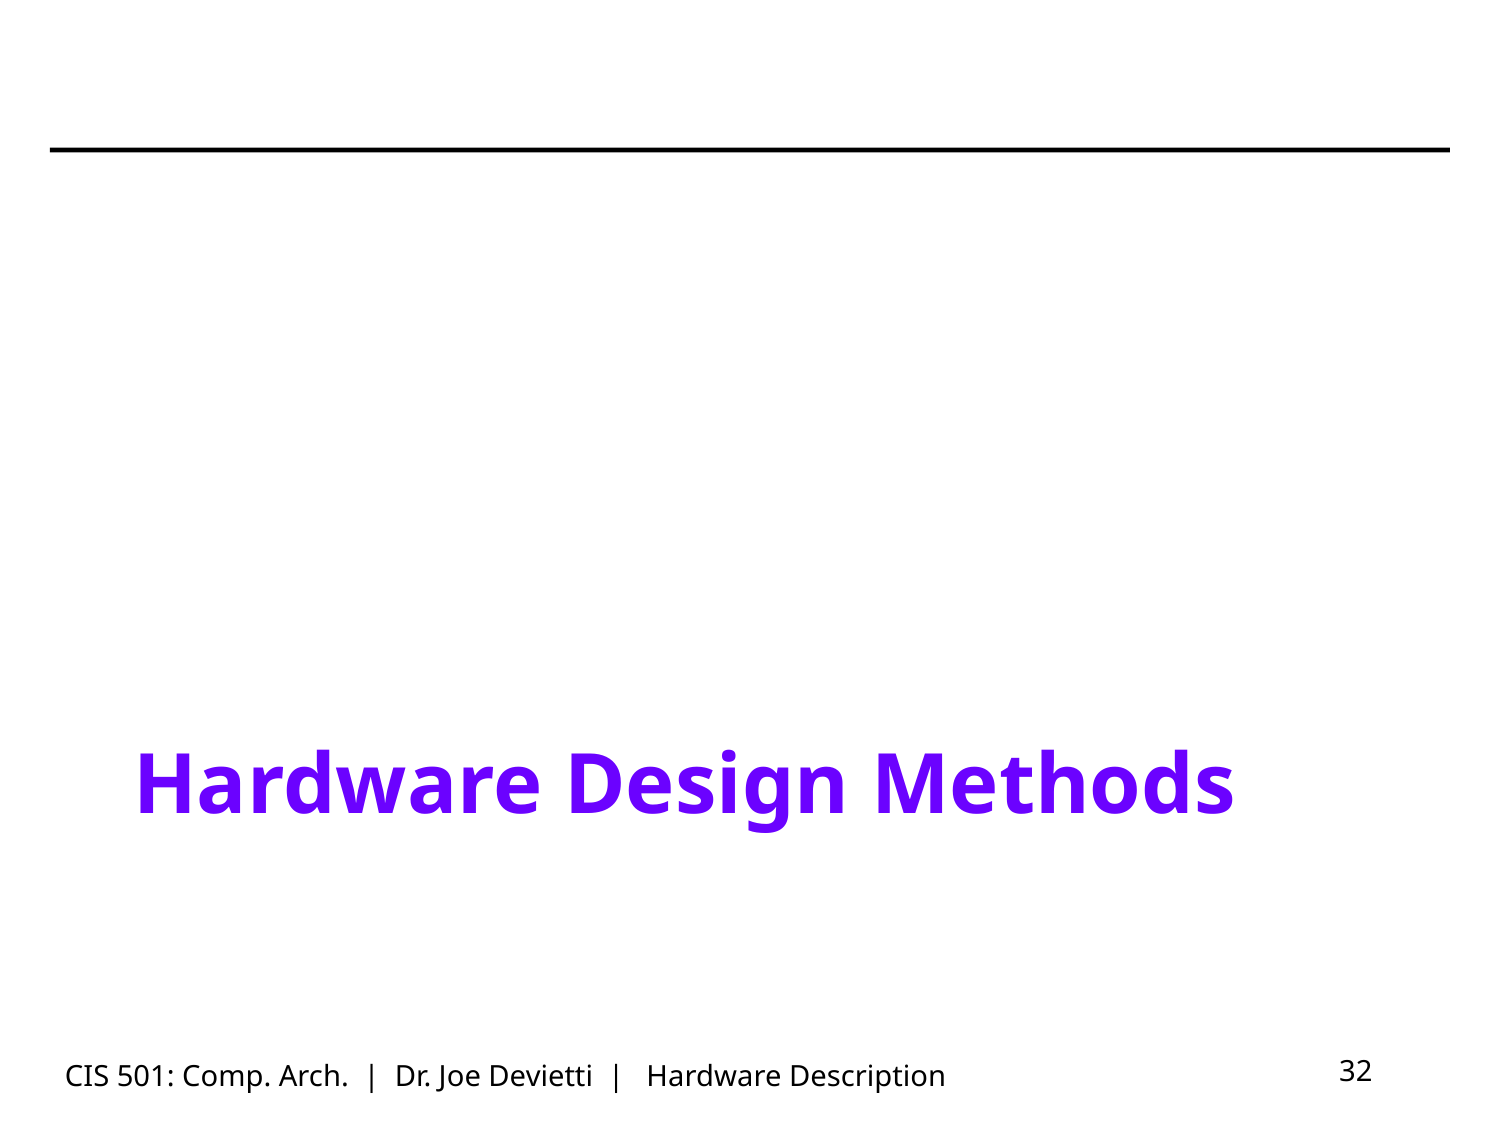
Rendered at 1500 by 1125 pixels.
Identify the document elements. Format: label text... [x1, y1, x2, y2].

text_box Hardware Design Methods [118, 722, 1394, 947]
text_box <number> [1074, 1049, 1388, 1100]
text_box CIS 501: Comp. Arch. | Dr. Joe Devietti | Hardware Description [49, 1049, 988, 1100]
